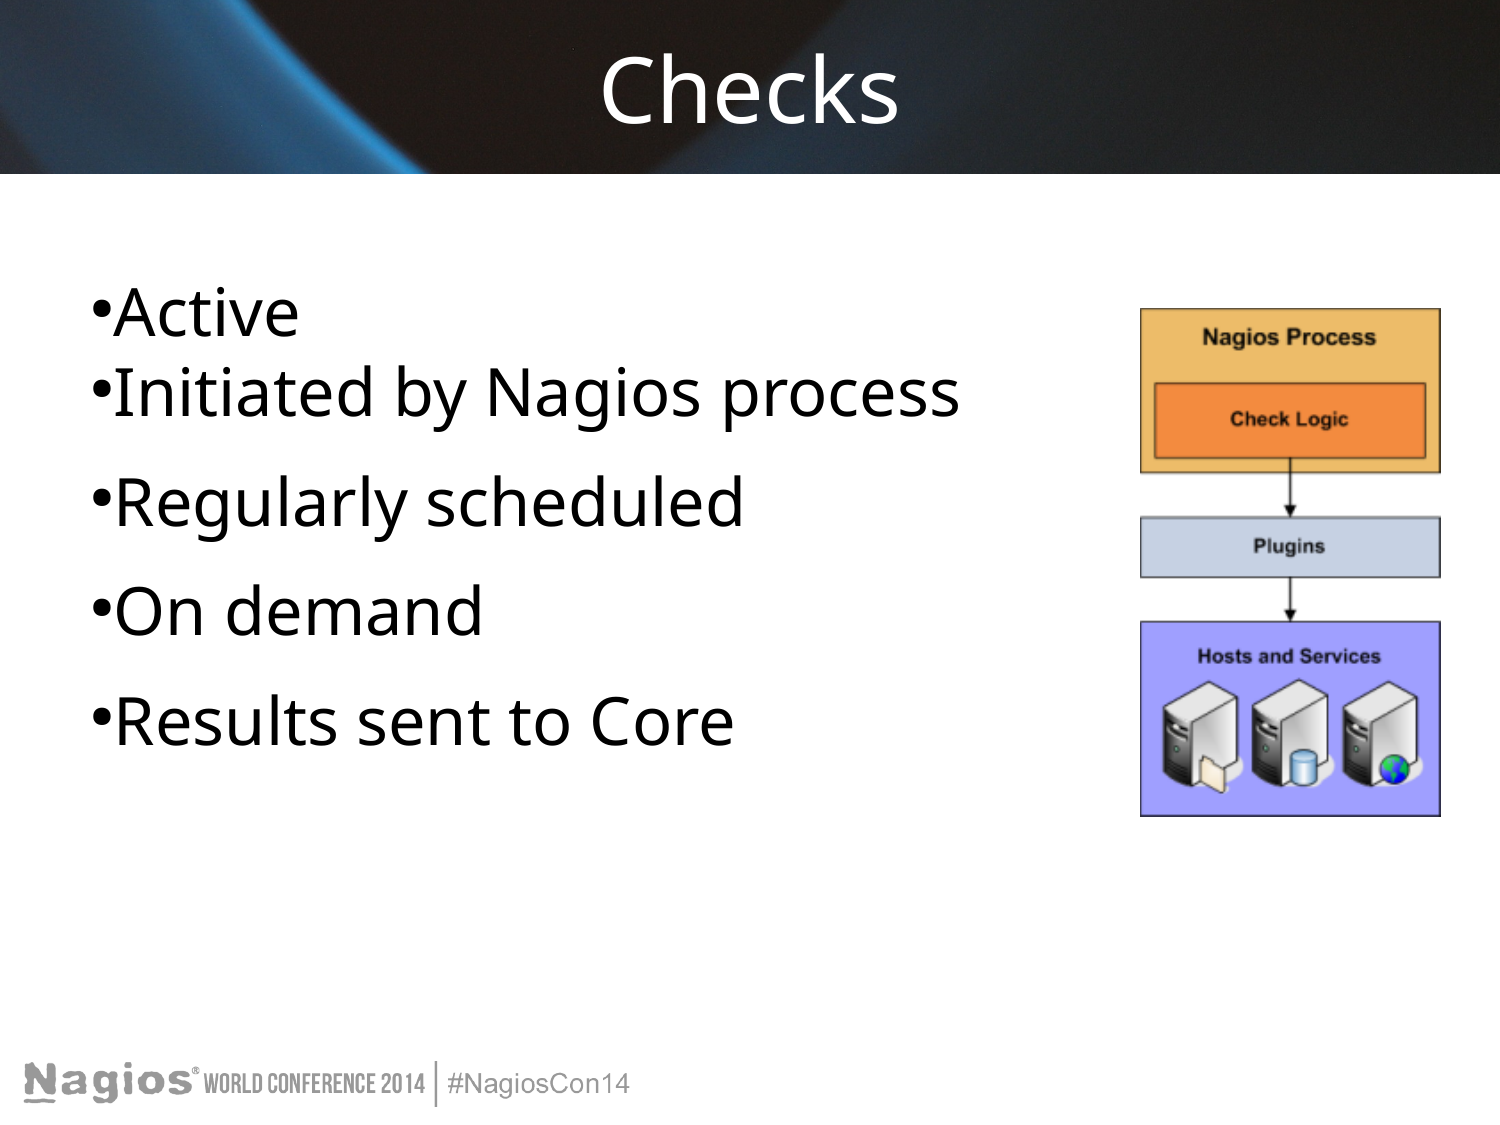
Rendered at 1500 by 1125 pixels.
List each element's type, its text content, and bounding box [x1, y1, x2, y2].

picture [1426, 308, 1441, 817]
title Checks [75, 0, 1426, 174]
list Active Initiated by Nagios process Regularly scheduled On demand Results sent to Core [75, 262, 1426, 1005]
